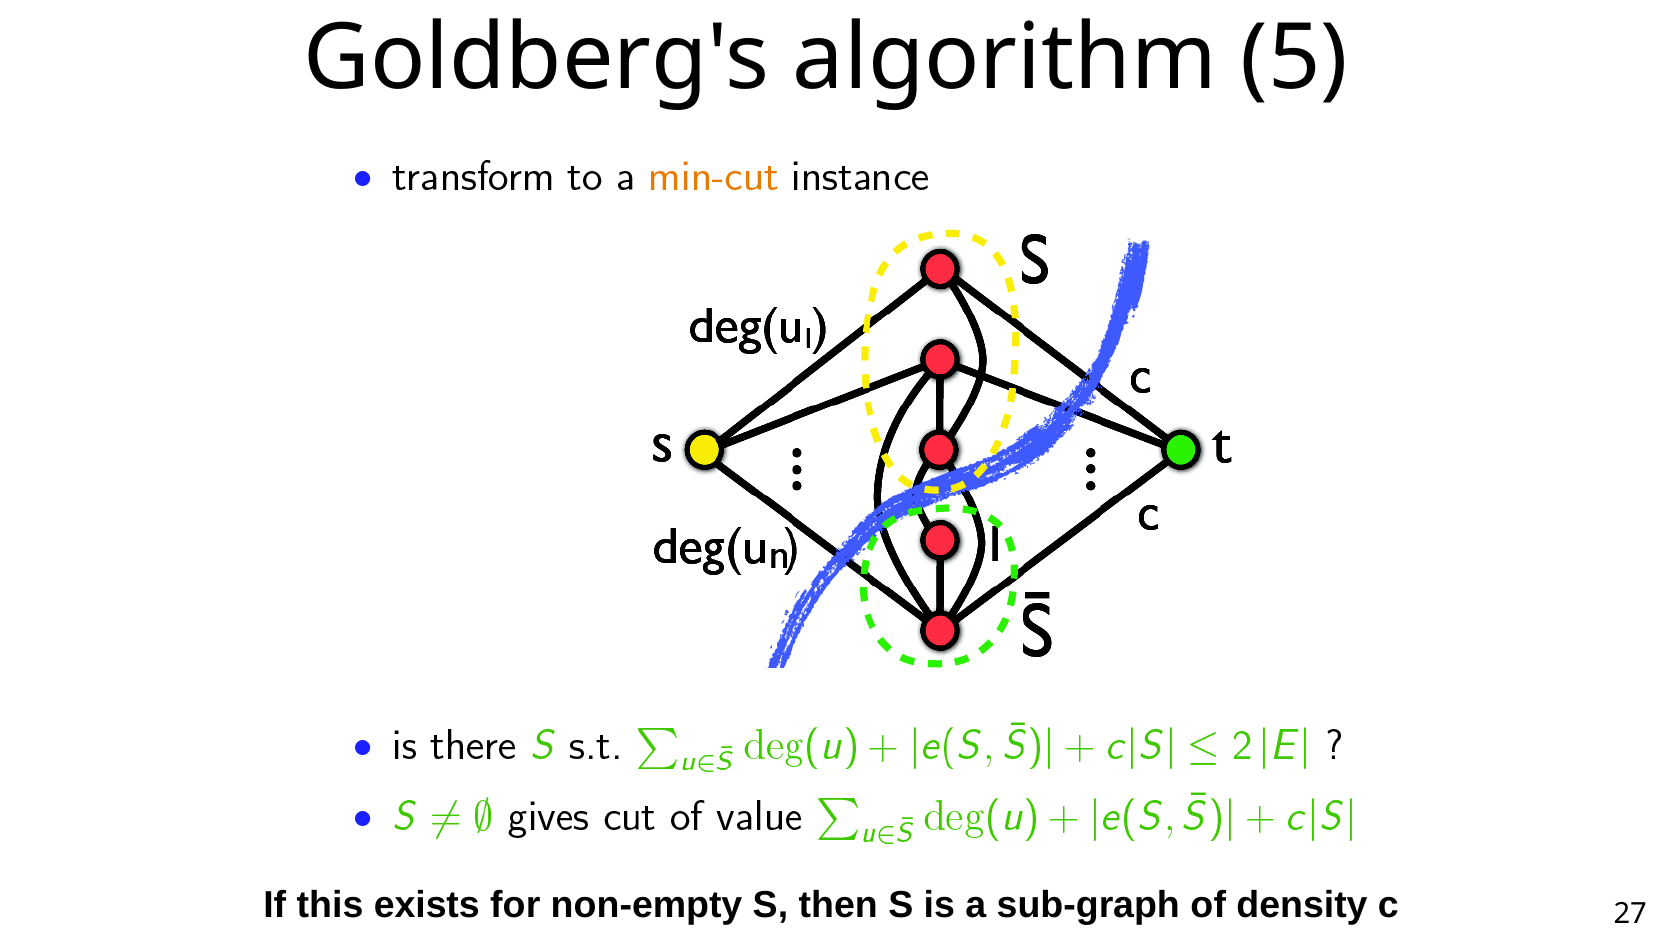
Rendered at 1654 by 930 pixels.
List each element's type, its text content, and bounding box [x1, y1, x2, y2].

text_box If this exists for non-empty S, then S is a sub-graph of density c [248, 875, 1509, 930]
picture [330, 134, 1409, 858]
title Goldberg's algorithm (5) [82, 1, 1571, 105]
